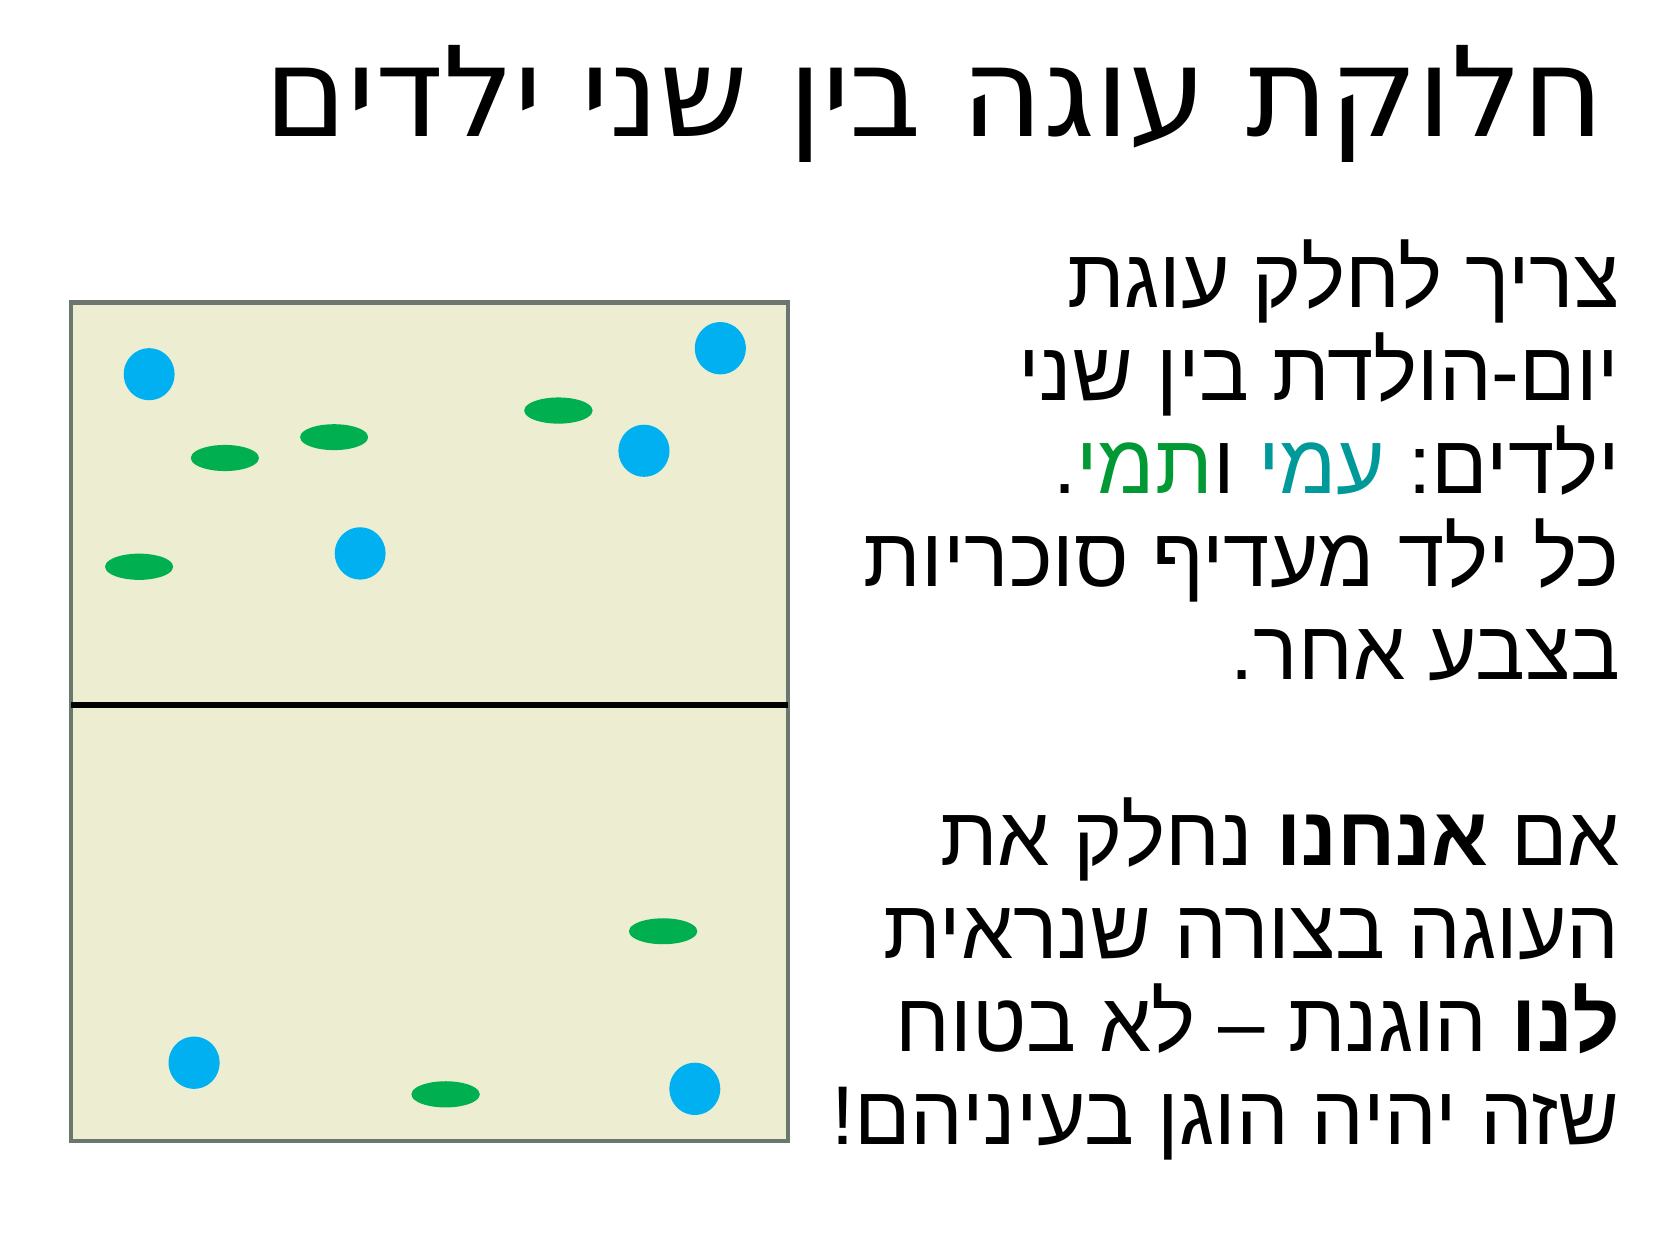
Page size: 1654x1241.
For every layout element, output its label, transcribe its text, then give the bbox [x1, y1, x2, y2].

title חלוקת עוגה בין שני ילדים [30, 6, 1654, 166]
text_box צריך לחלק עוגת יום-הולדת בין שני ילדים: עמי ותמי. כל ילד מעדיף סוכריות בצבע אחר. אם אנחנו נחלק את העוגה בצורה שנראית לנו הוגנת – לא בטוח שזה יהיה הוגן בעיניהם! [810, 225, 1636, 1241]
text_box [71, 708, 788, 1141]
text_box [71, 302, 788, 702]
